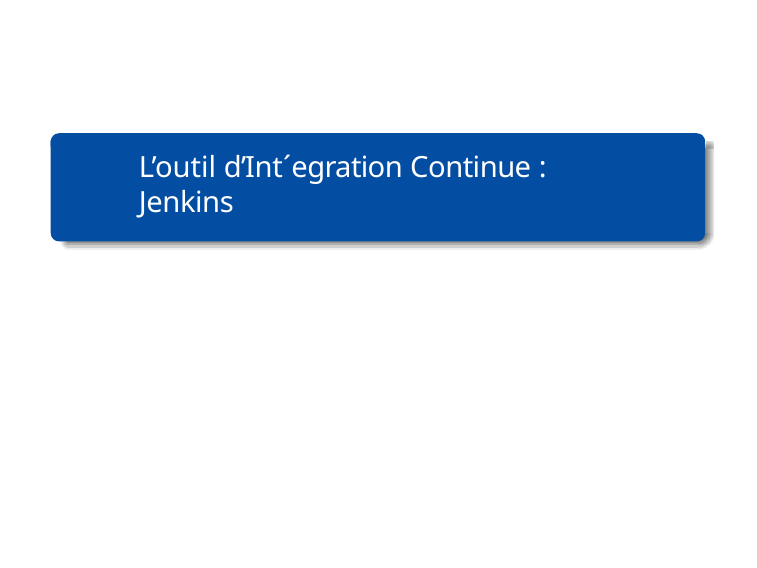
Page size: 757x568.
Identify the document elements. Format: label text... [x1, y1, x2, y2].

text_box L’outil d’Int´egration Continue : Jenkins [136, 140, 620, 219]
picture [59, 141, 714, 250]
text_box [50, 133, 706, 242]
